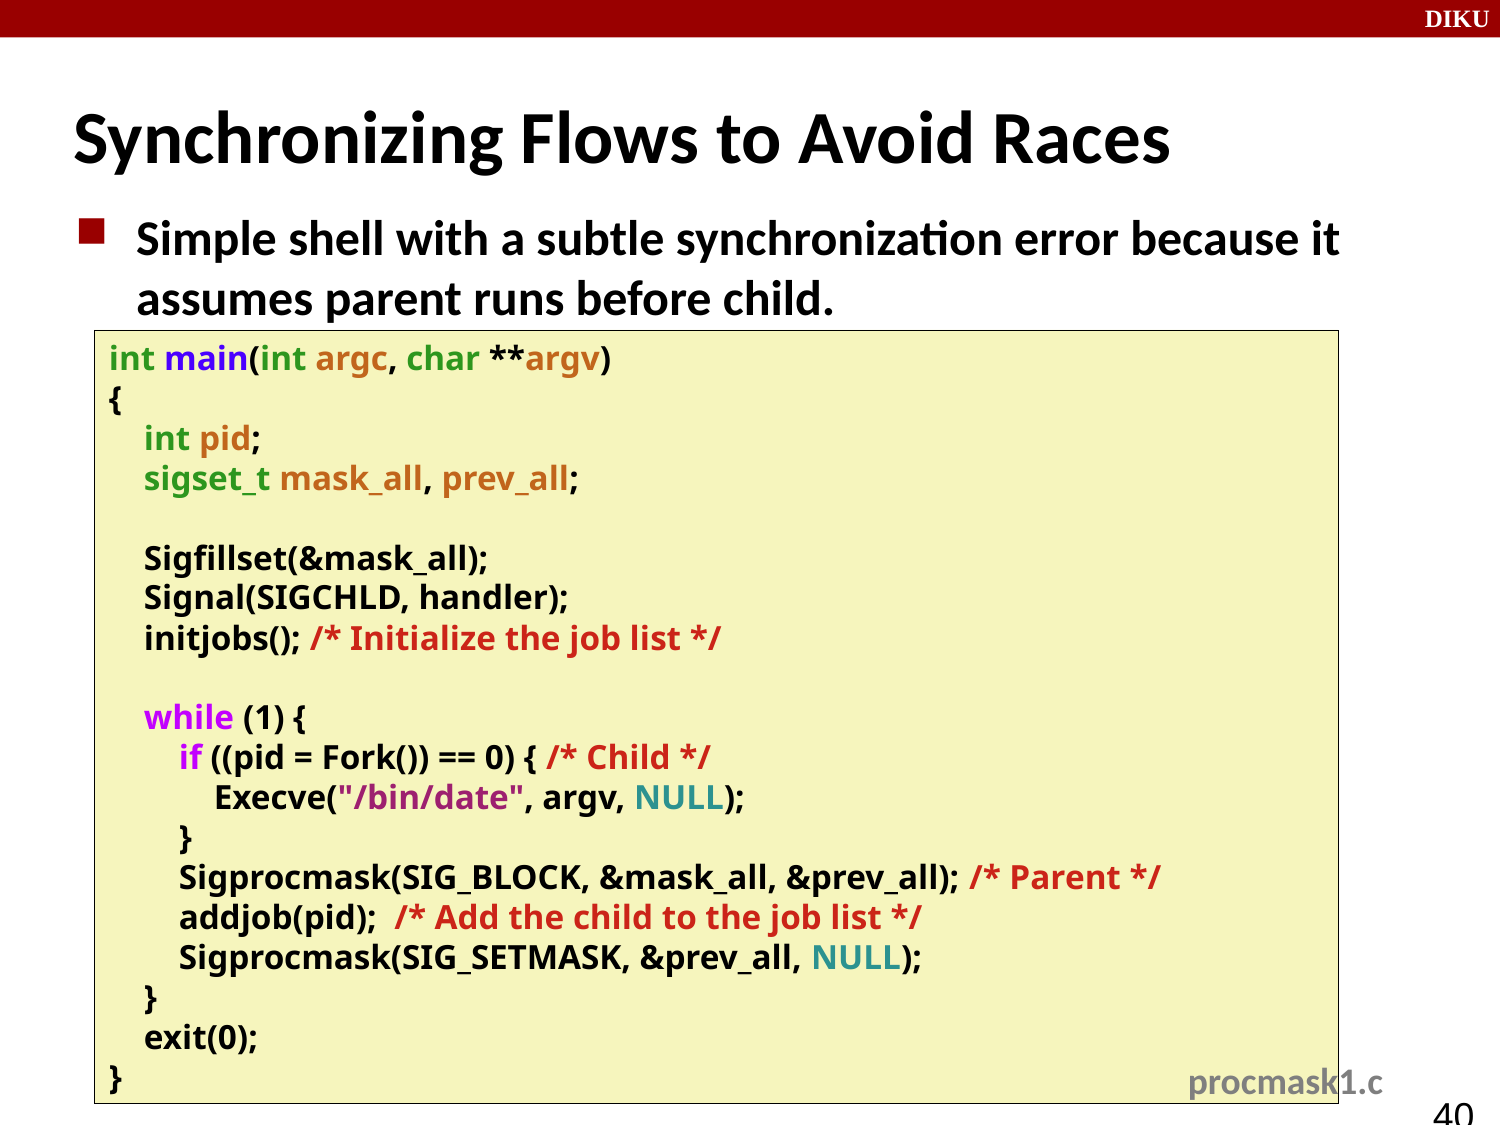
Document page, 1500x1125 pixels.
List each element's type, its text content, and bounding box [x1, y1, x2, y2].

text_box Simple shell with a subtle synchronization error because it assumes parent runs before child. [65, 198, 1361, 330]
text_box int main(int argc, char **argv) { int pid; sigset_t mask_all, prev_all; Sigfillset(&mask_all); Signal(SIGCHLD, handler); initjobs(); /* Initialize the job list */ while (1) { if ((pid = Fork()) == 0) { /* Child */ Execve("/bin/date", argv, NULL); } Sigprocmask(SIG_BLOCK, &mask_all, &prev_all); /* Parent */ addjob(pid); /* Add the child to the job list */ Sigprocmask(SIG_SETMASK, &prev_all, NULL); } exit(0); } [94, 330, 1338, 1104]
text_box procmask1.c [1173, 1049, 1399, 1110]
text_box Synchronizing Flows to Avoid Races [58, 71, 1304, 197]
